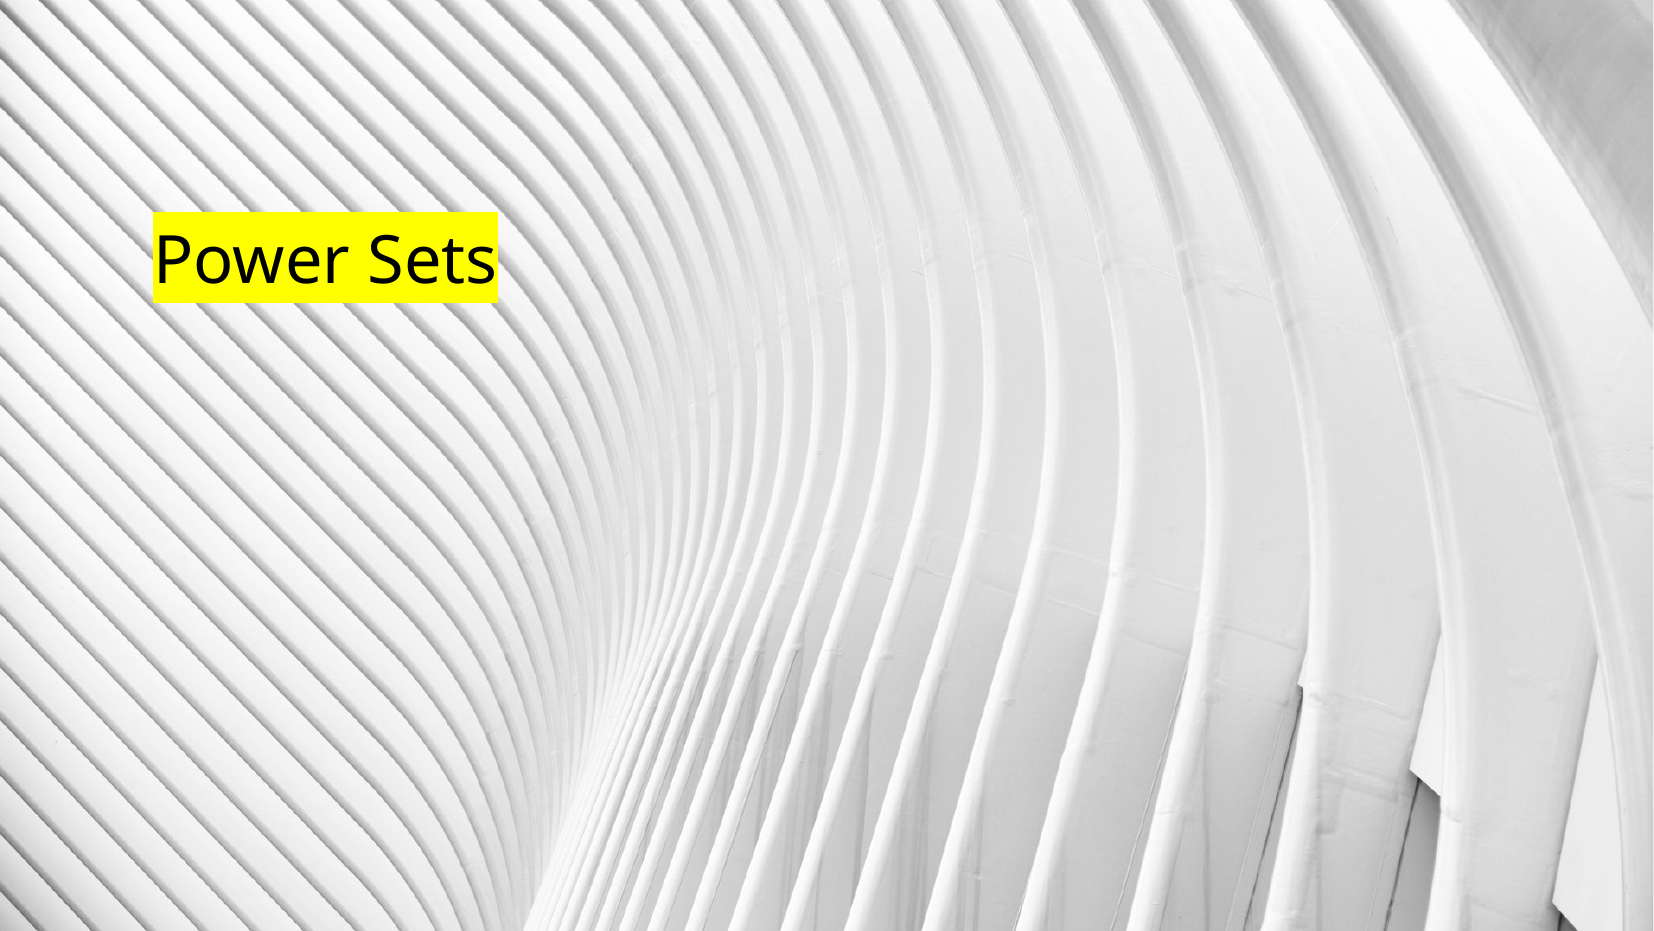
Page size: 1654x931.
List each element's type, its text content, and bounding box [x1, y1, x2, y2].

picture [0, 0, 1654, 931]
list Power Sets [82, 217, 1571, 839]
